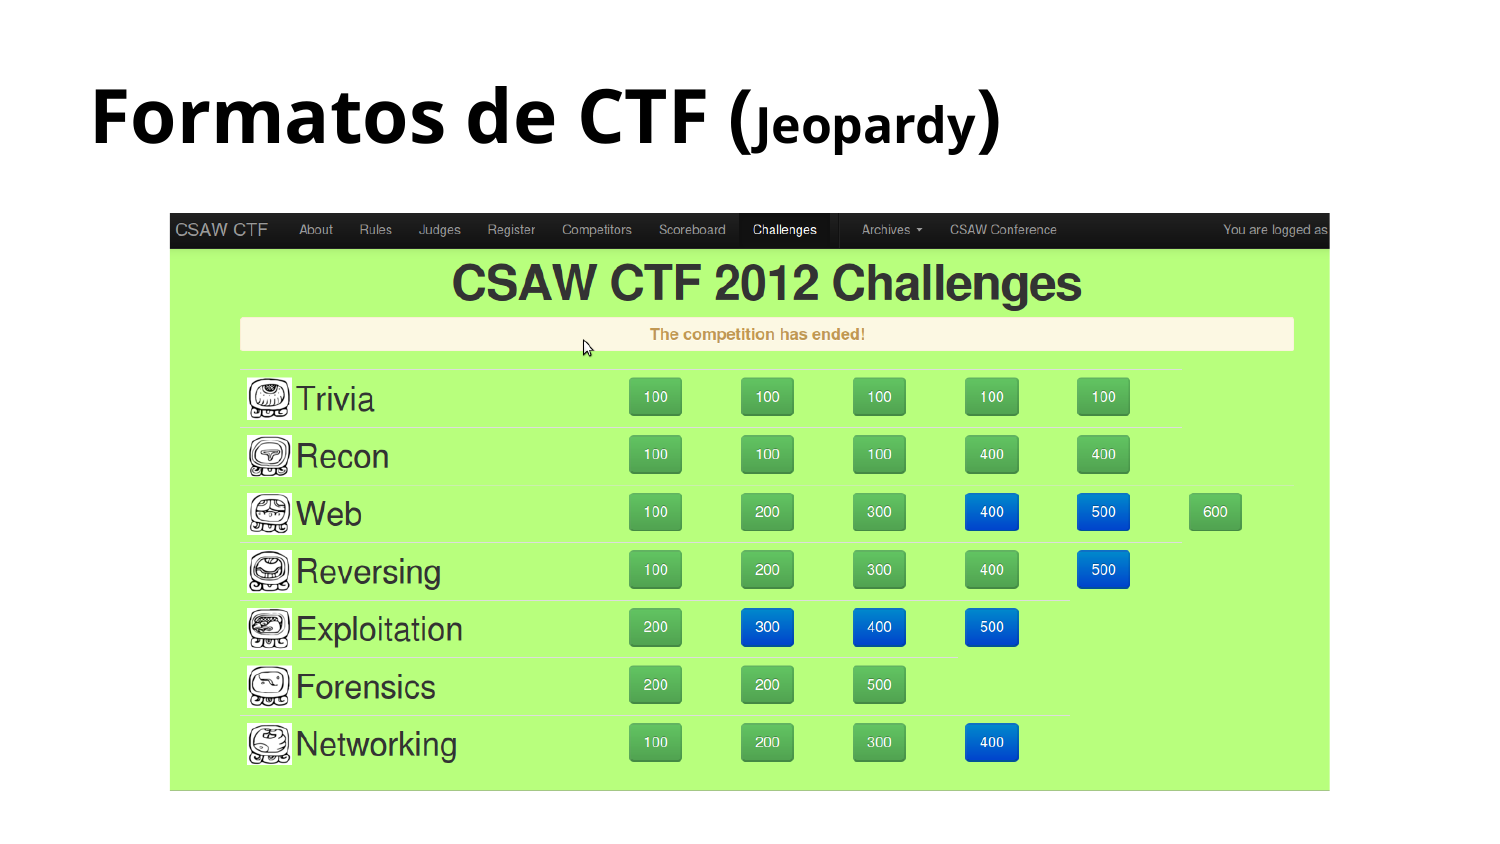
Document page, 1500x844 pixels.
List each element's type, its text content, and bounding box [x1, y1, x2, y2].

picture [169, 213, 1330, 792]
text_box Formatos de CTF (Jeopardy) [75, 33, 1425, 174]
